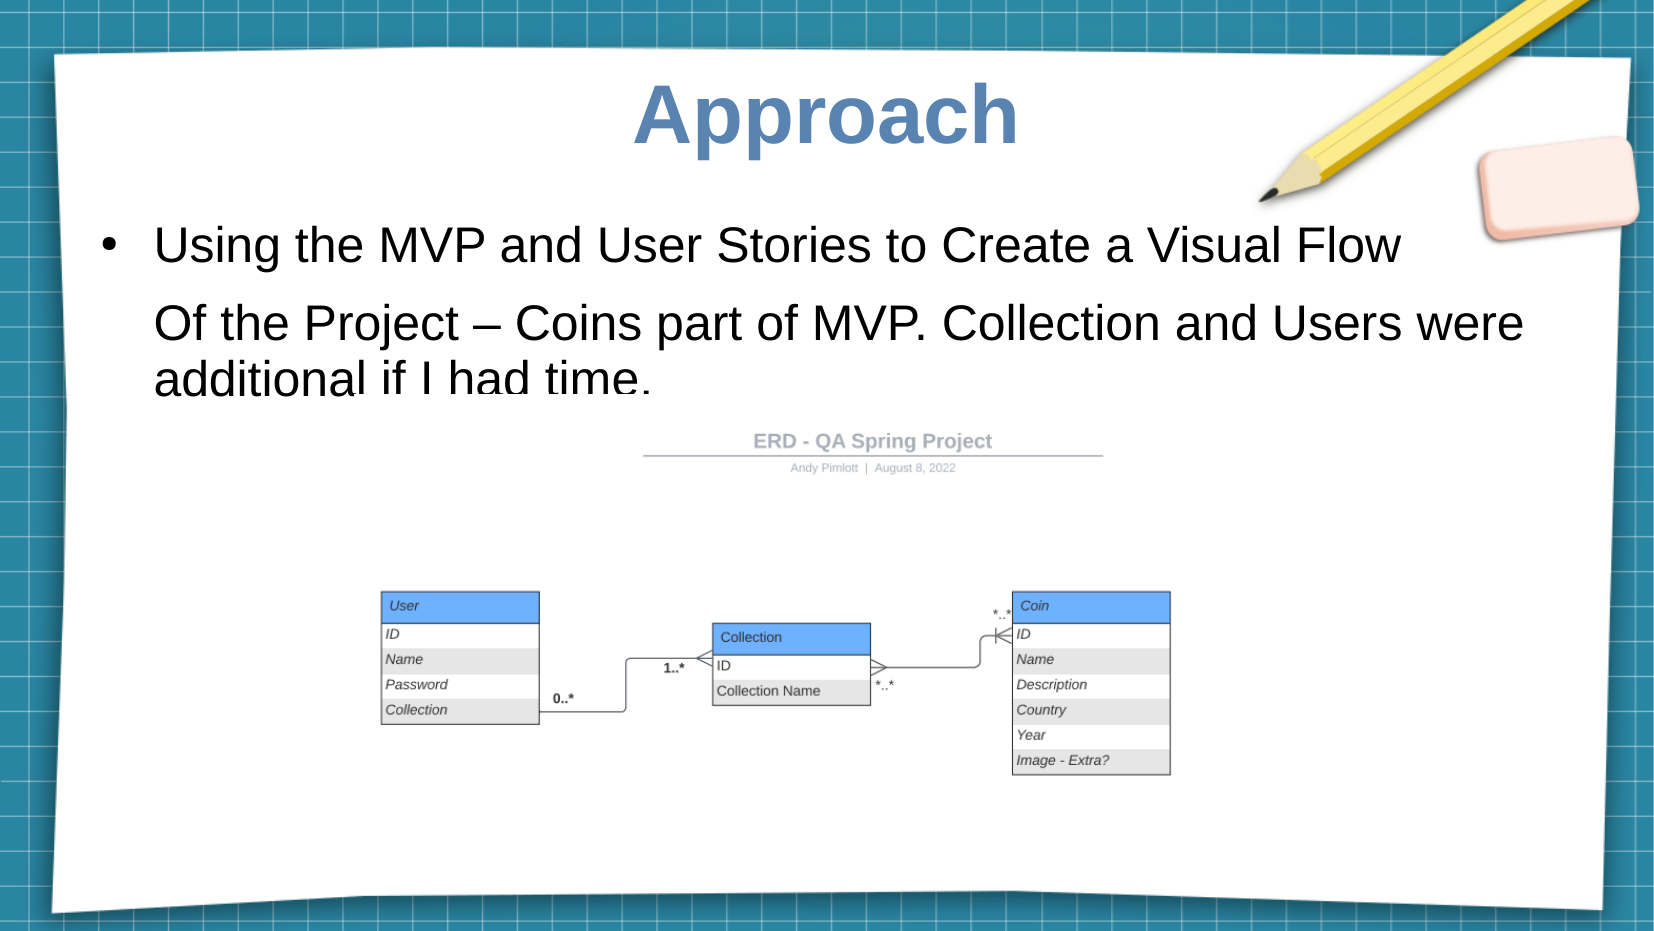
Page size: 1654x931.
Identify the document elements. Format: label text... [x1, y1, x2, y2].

list Using the MVP and User Stories to Create a Visual Flow Of the Project – Coins part of MVP. Collection and Users were additional if I had time. [82, 217, 1571, 758]
picture [0, 0, 1654, 931]
title Approach [82, 37, 1571, 193]
